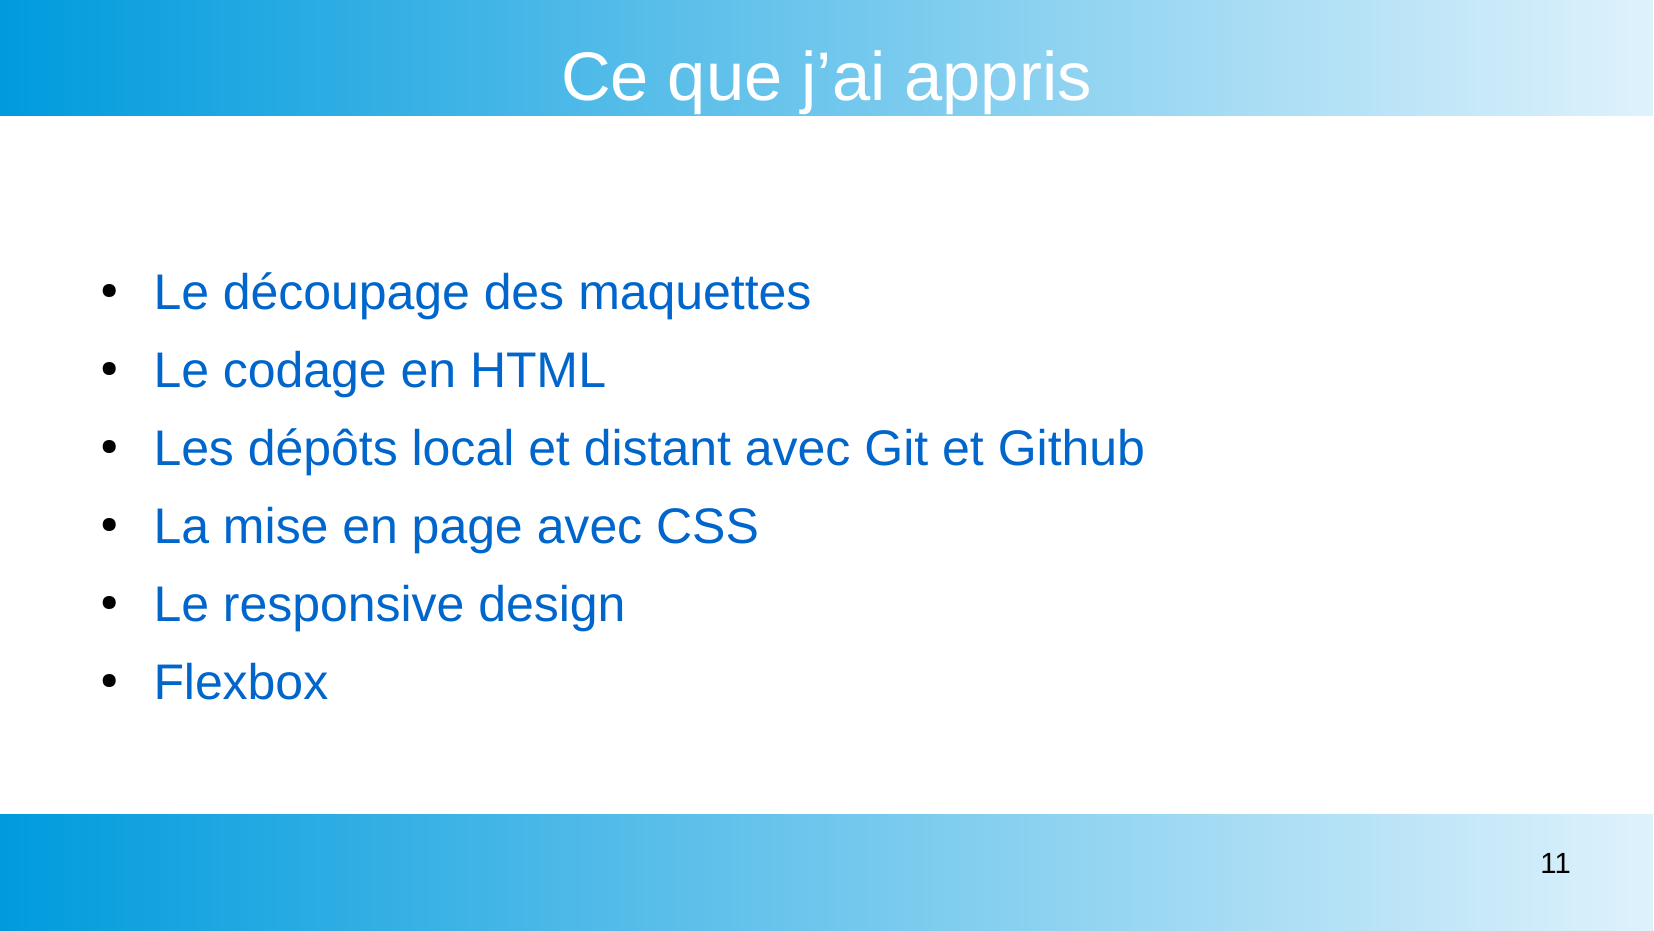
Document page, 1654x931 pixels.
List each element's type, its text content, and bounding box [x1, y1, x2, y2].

title Ce que j’ai appris [82, 37, 1571, 116]
list Le découpage des maquettes Le codage en HTML Les dépôts local et distant avec Git et Github La mise en page avec CSS Le responsive design Flexbox [82, 217, 1571, 758]
